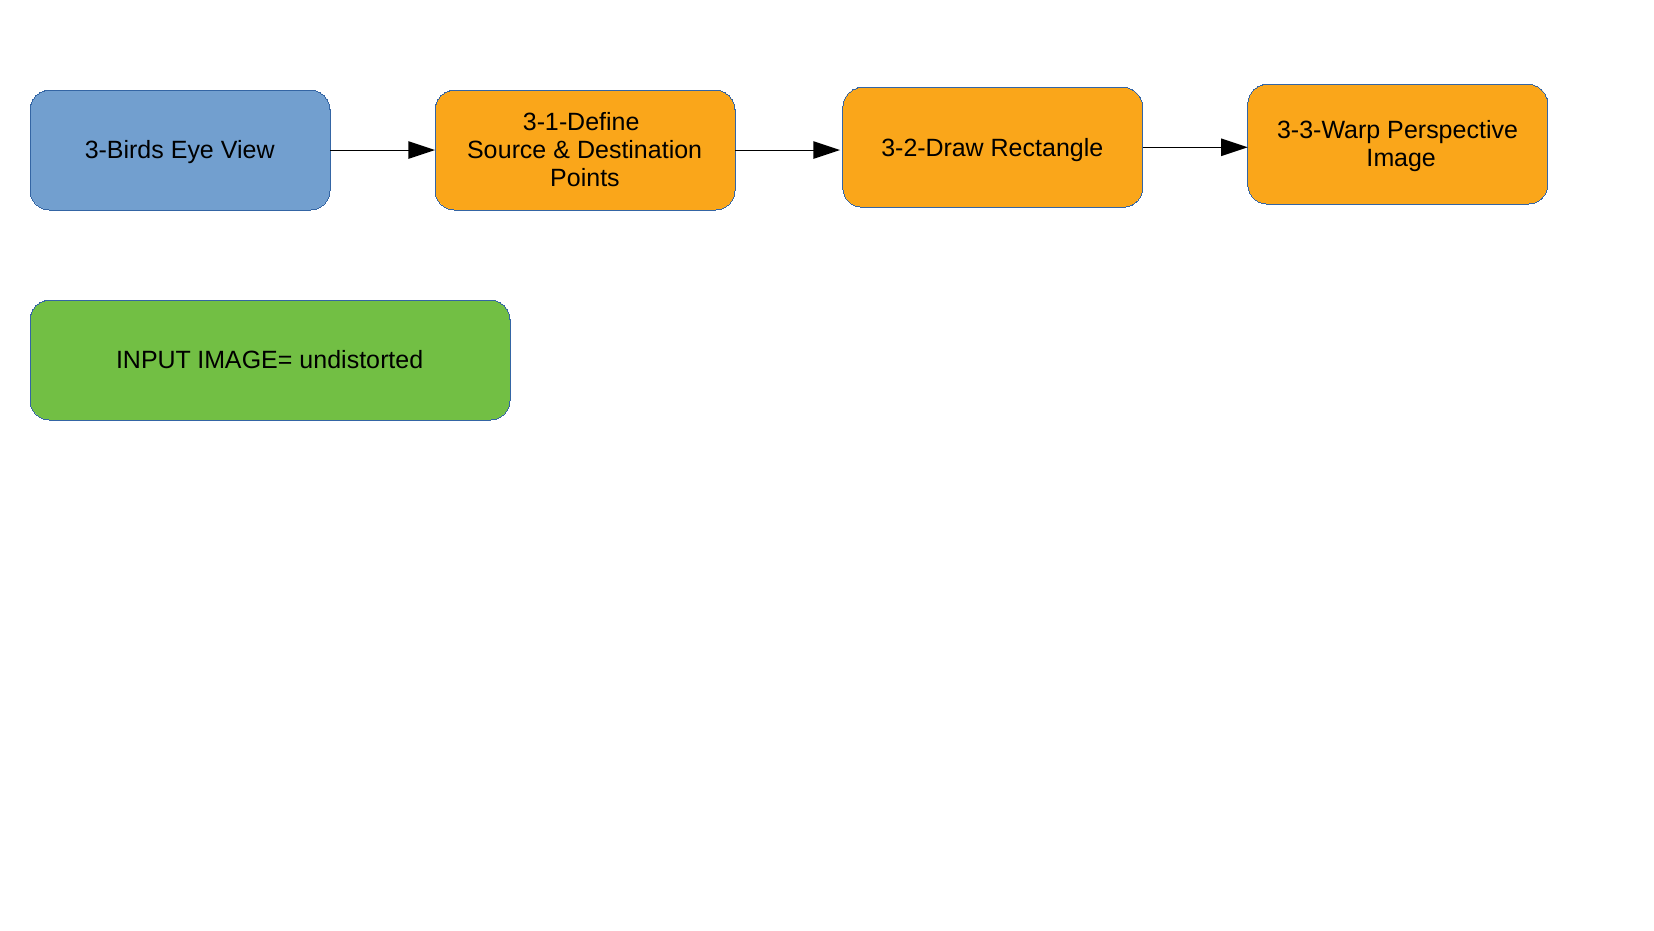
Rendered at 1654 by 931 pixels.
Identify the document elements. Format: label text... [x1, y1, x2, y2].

text_box 3-3-Warp Perspective Image [1247, 84, 1548, 205]
text_box 3-2-Draw Rectangle [842, 87, 1143, 208]
text_box INPUT IMAGE= undistorted [30, 300, 511, 421]
text_box 3-1-Define Source & Destination Points [435, 90, 736, 211]
text_box 3-Birds Eye View [30, 90, 331, 211]
